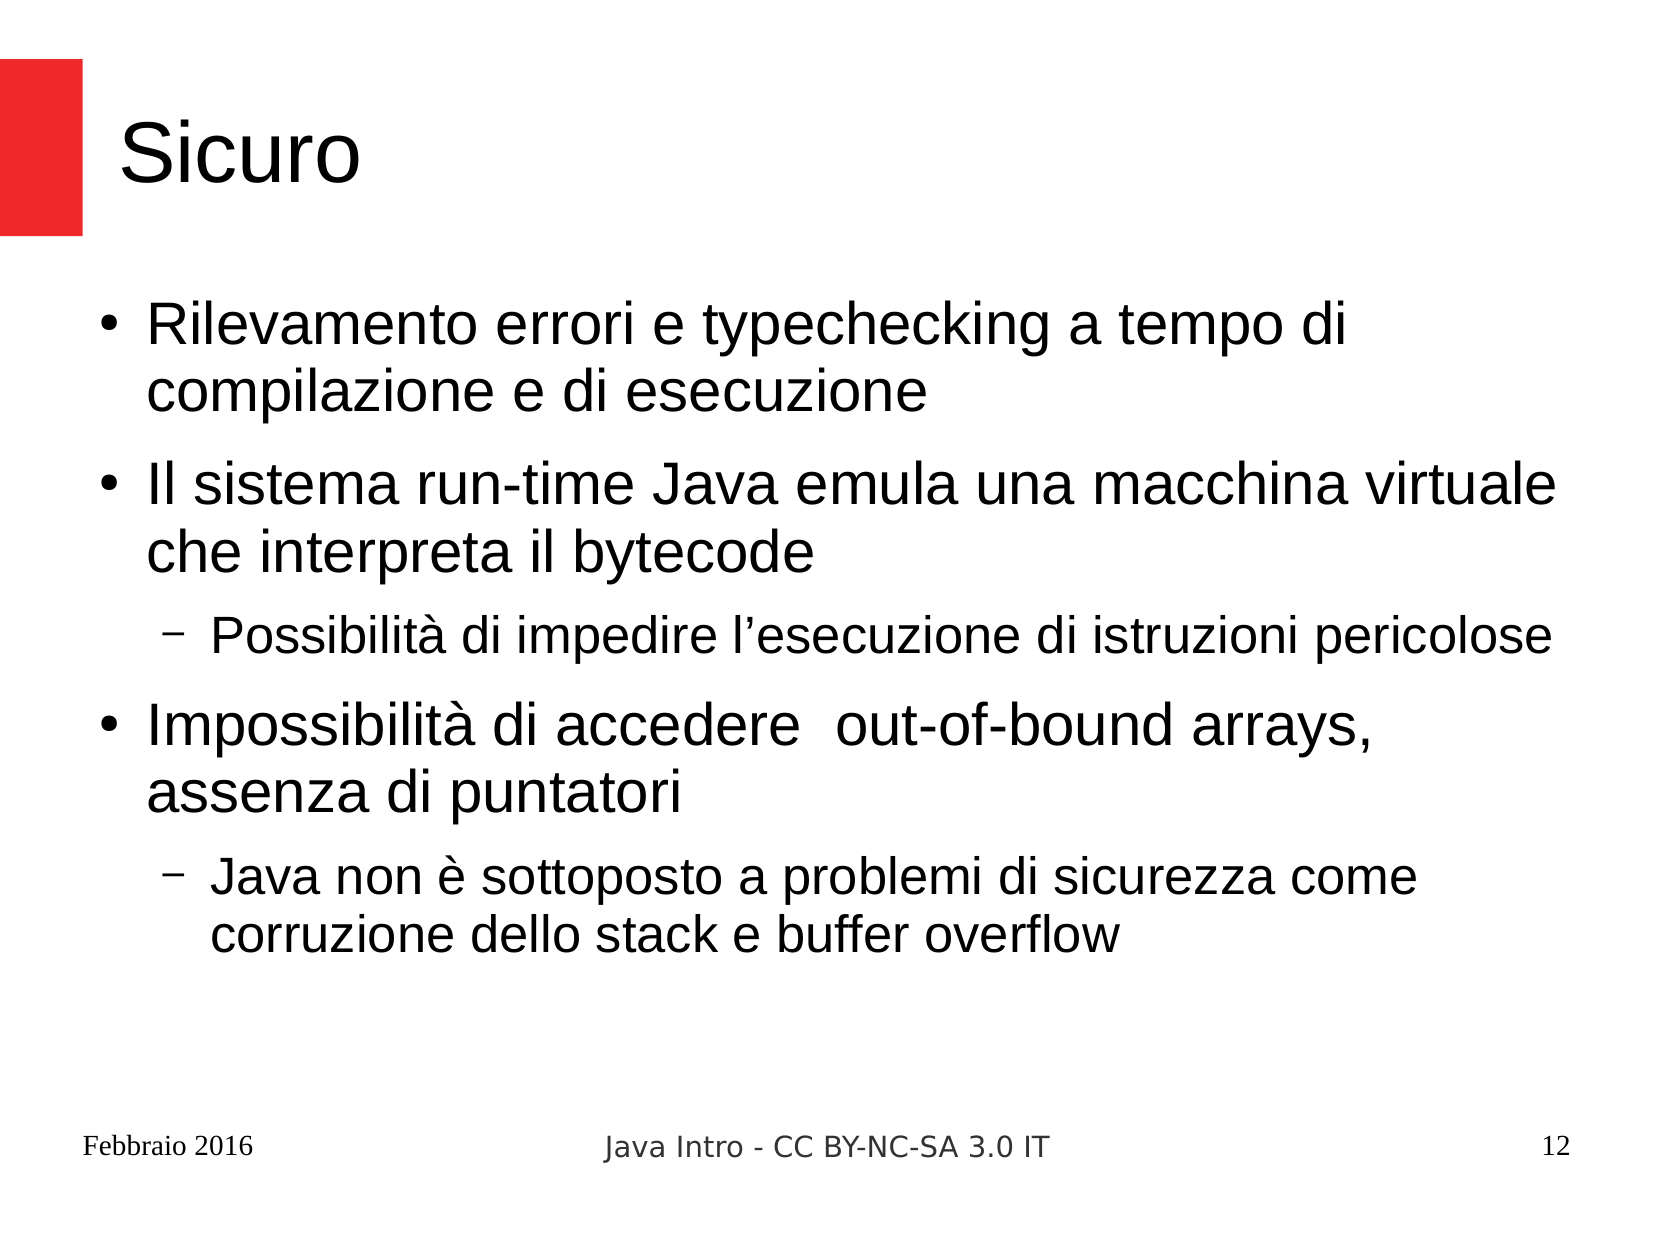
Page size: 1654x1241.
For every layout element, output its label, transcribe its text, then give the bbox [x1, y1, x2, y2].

title Sicuro [118, 49, 1607, 257]
list Rilevamento errori e typechecking a tempo di compilazione e di esecuzione Il sistema run-time Java emula una macchina virtuale che interpreta il bytecode Possibilità di impedire l’esecuzione di istruzioni pericolose Impossibilità di accedere out-of-bound arrays, assenza di puntatori Java non è sottoposto a problemi di sicurezza come corruzione dello stack e buffer overflow [82, 290, 1571, 1010]
